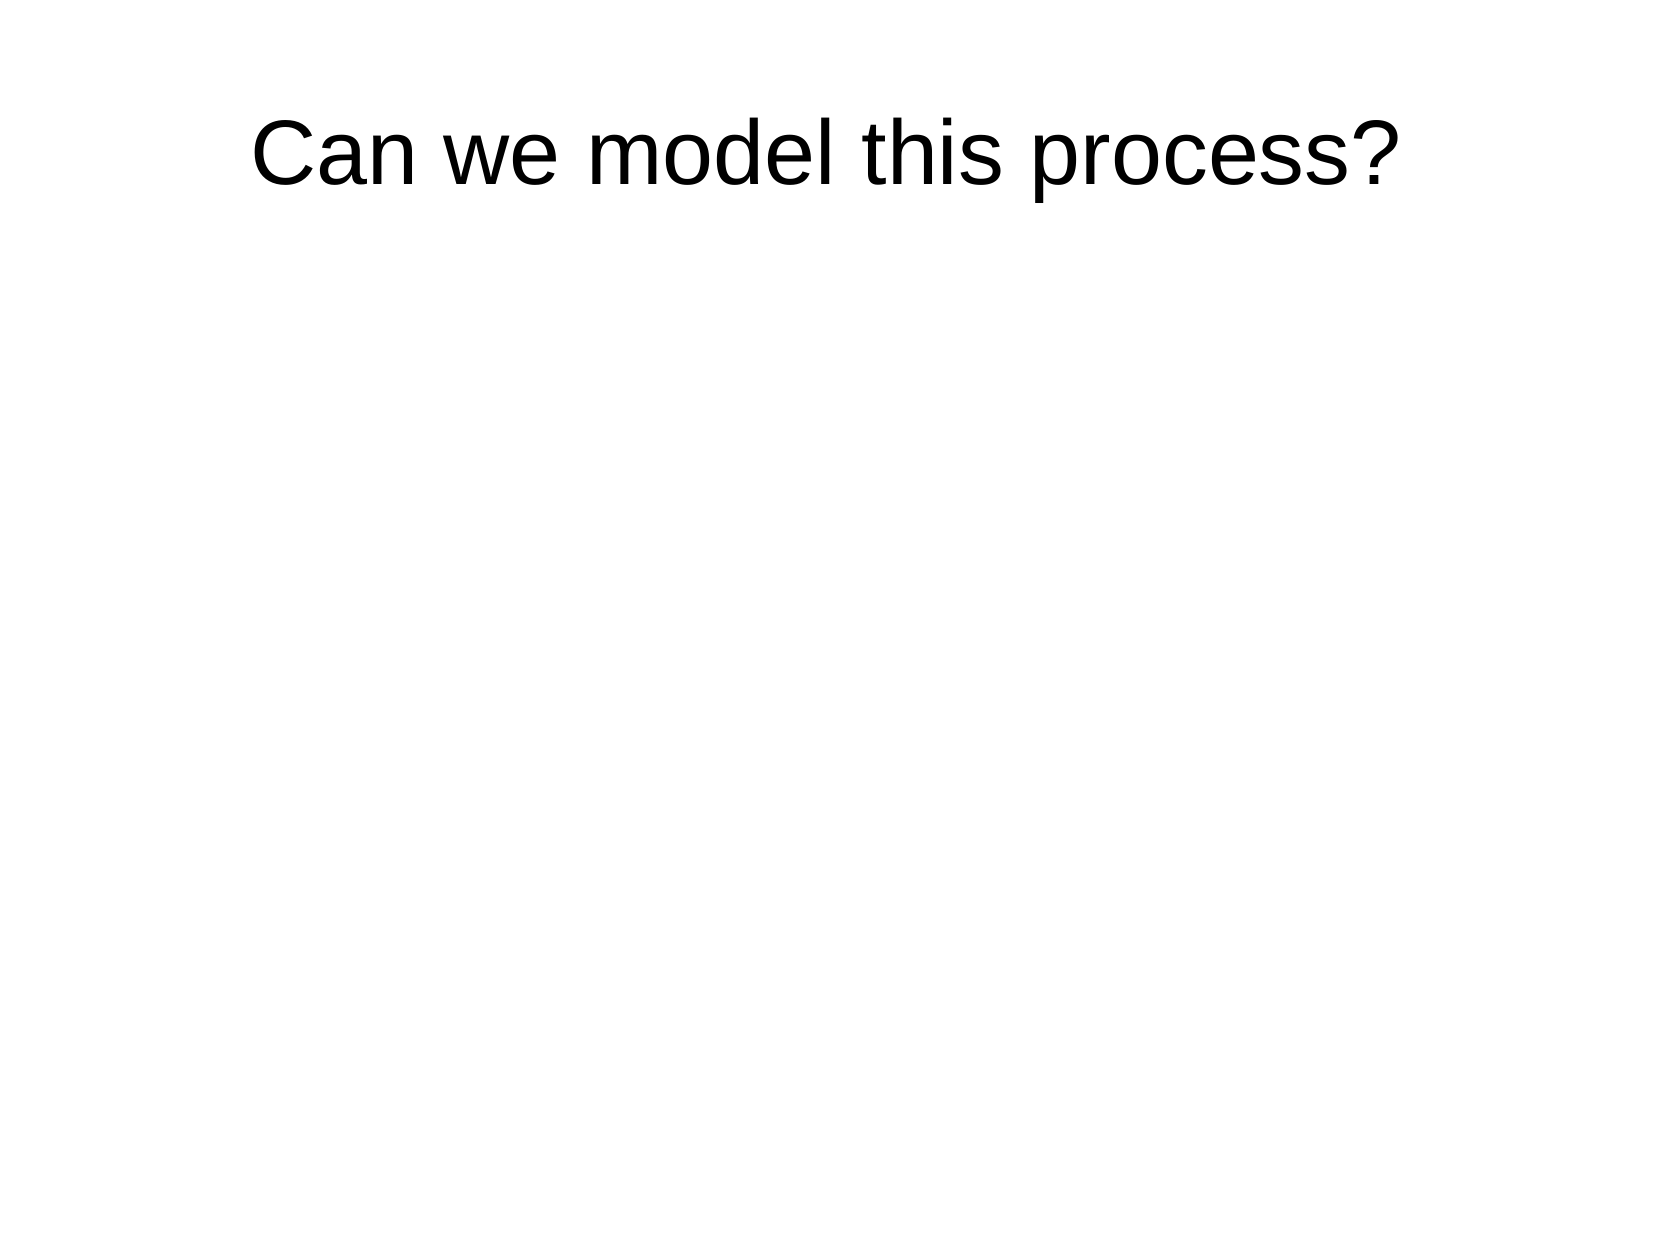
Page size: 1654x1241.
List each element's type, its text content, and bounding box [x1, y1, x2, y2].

title Can we model this process? [82, 49, 1571, 257]
